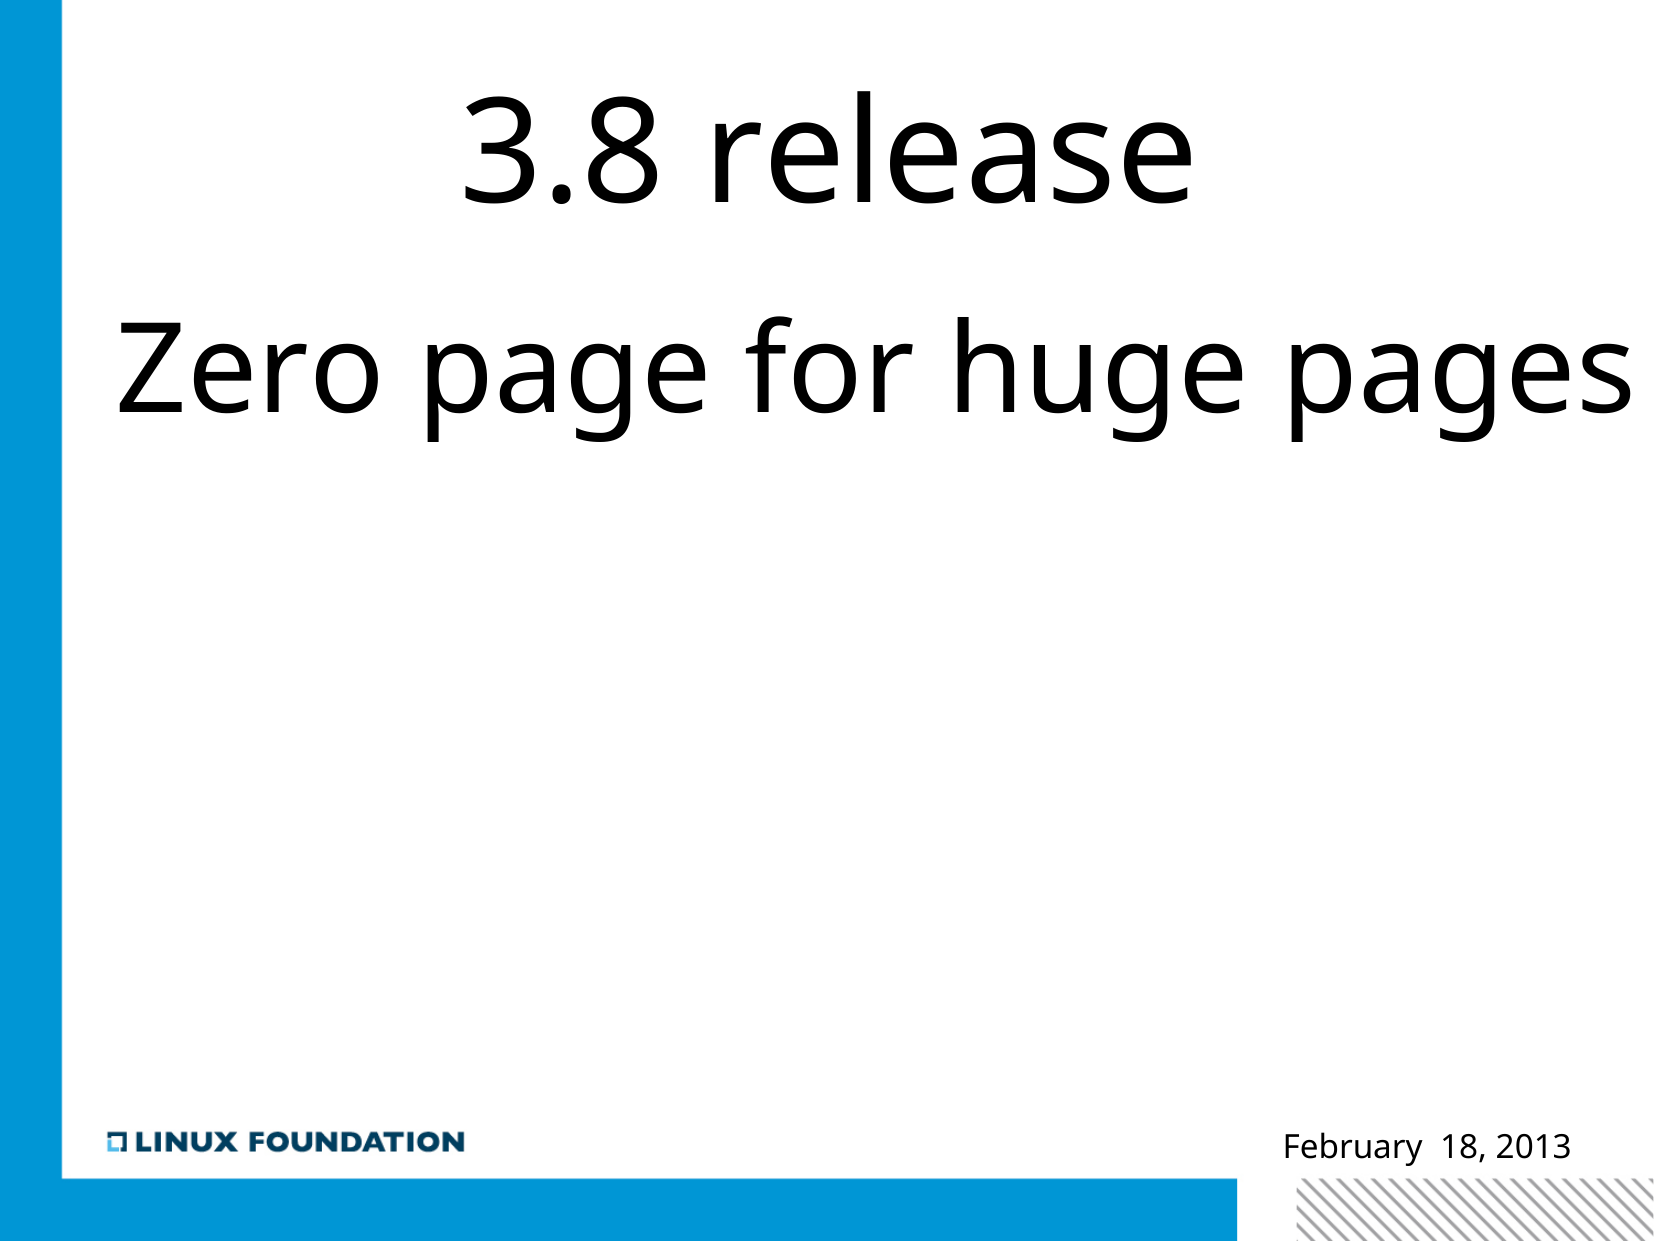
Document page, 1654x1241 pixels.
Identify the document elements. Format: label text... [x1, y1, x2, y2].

text_box February 18, 2013 [1267, 1115, 1589, 1170]
text_box Zero page for huge pages [100, 271, 1638, 905]
text_box 3.8 release [445, 39, 1209, 230]
picture [62, 0, 1654, 1241]
